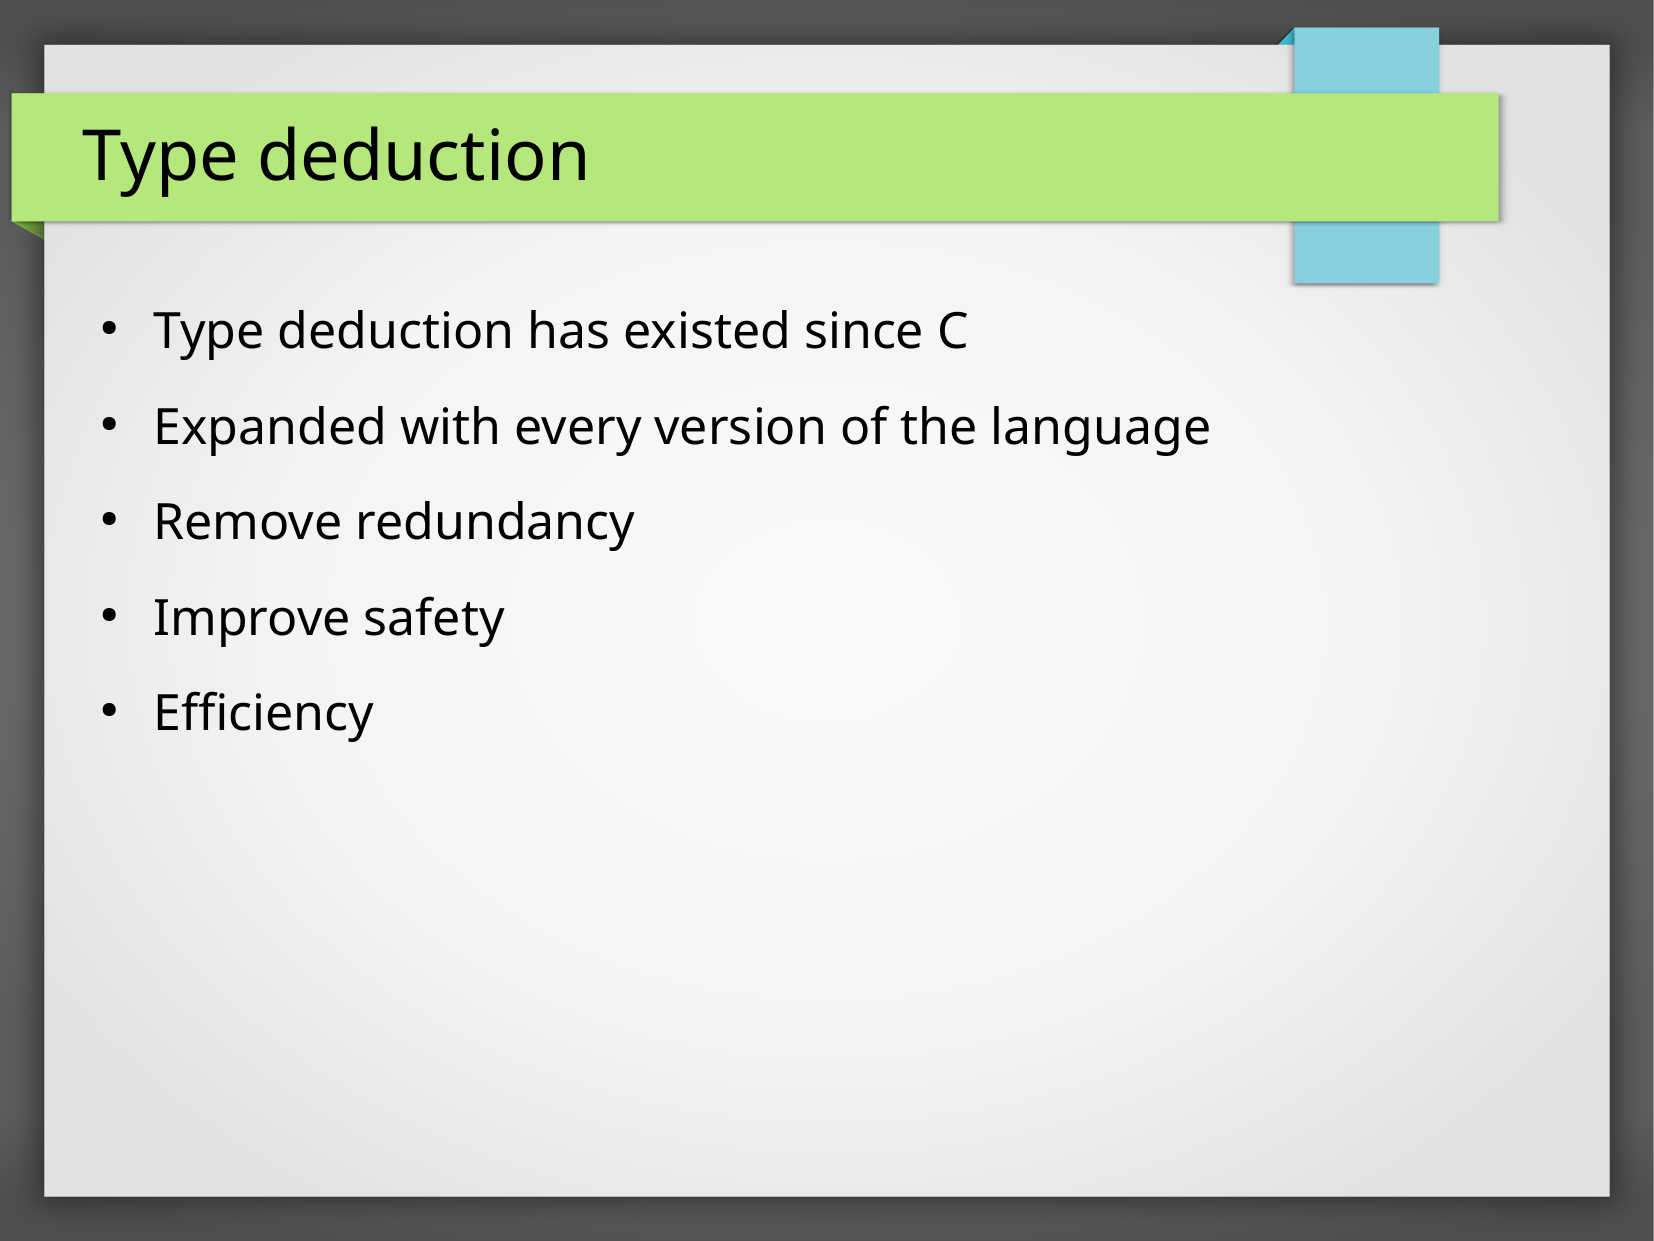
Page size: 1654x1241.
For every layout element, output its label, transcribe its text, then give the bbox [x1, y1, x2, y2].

title Type deduction [82, 94, 1264, 213]
list Type deduction has existed since C Expanded with every version of the language Remove redundancy Improve safety Efficiency [82, 295, 1571, 1015]
picture [0, 0, 1654, 1241]
